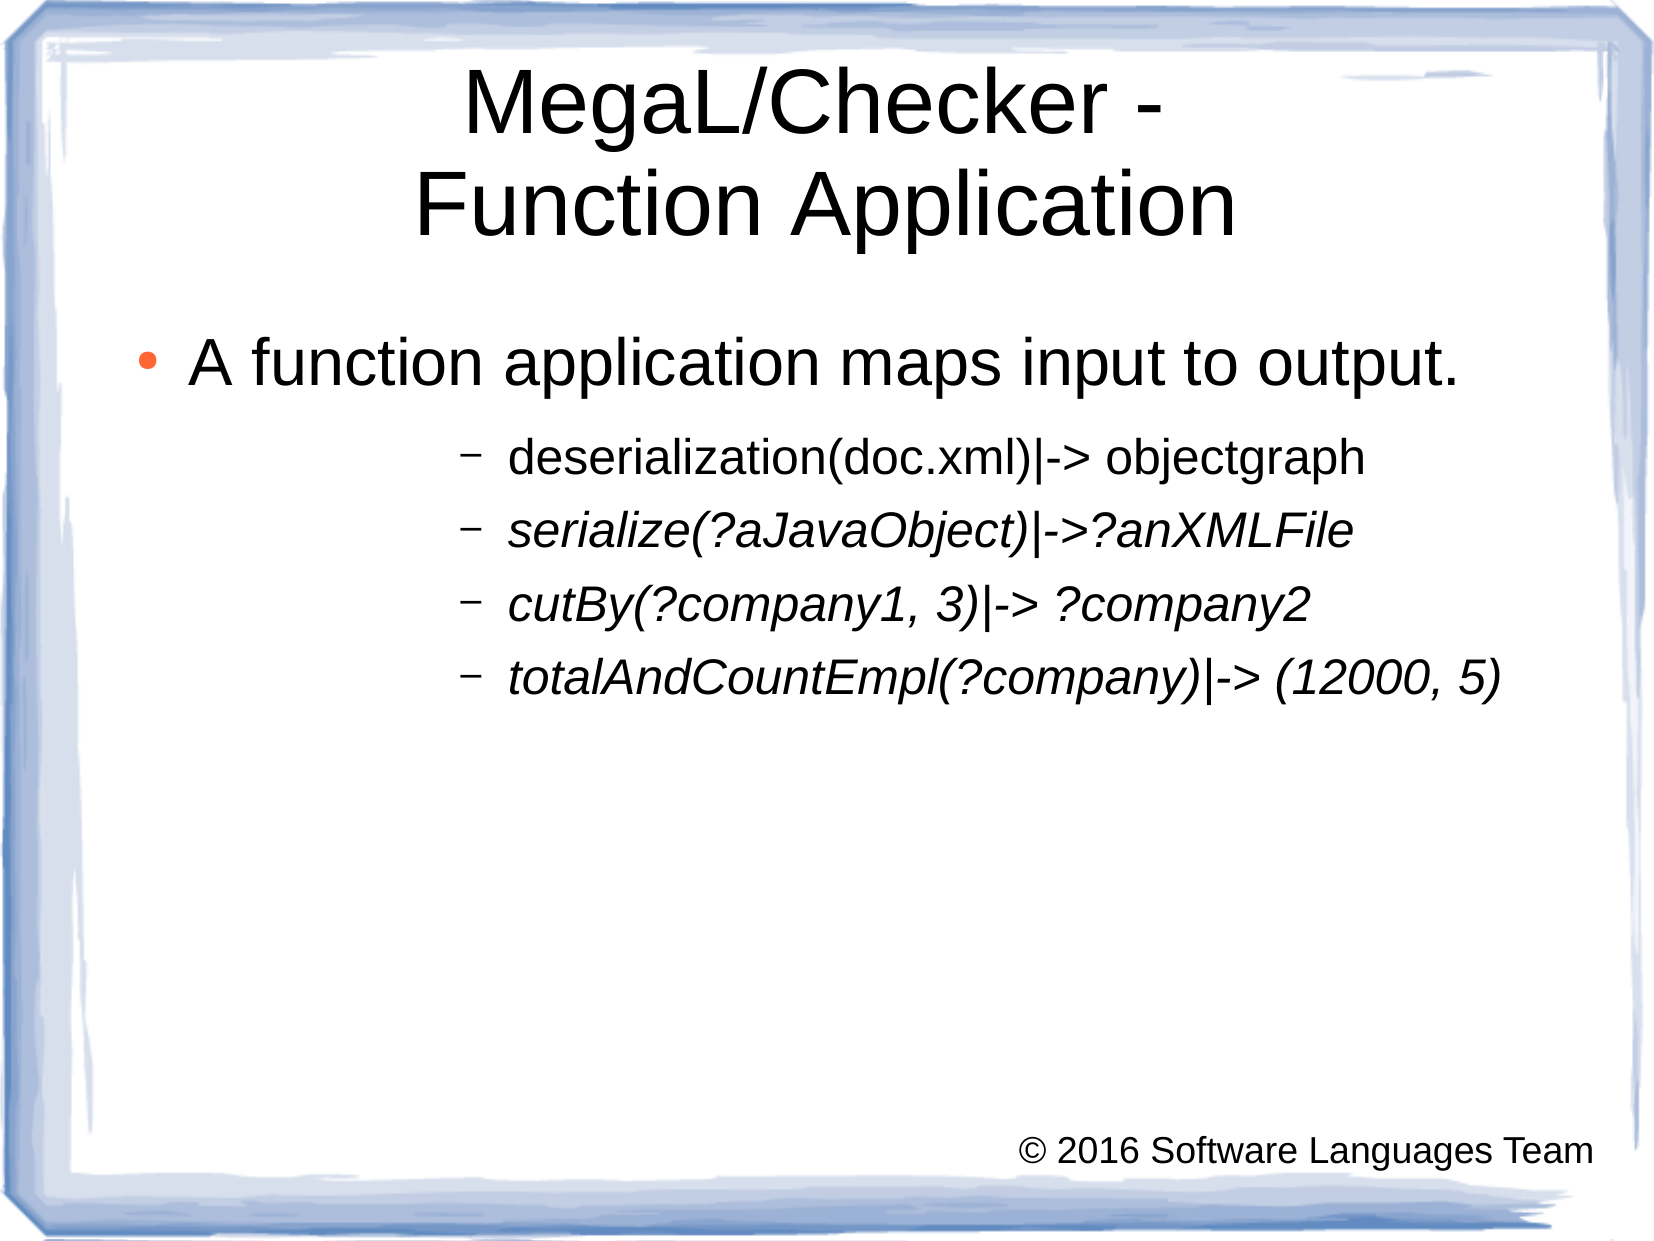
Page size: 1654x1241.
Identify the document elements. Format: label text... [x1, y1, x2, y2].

text_box © 2016 Software Languages Team [1003, 1122, 1625, 1182]
picture [0, 0, 1654, 1241]
list A function application maps input to output. deserialization(doc.xml)|-> objectgraph serialize(?aJavaObject)|->?anXMLFile cutBy(?company1, 3)|-> ?company2 totalAndCountEmpl(?company)|-> (12000, 5) [118, 324, 1571, 1004]
title MegaL/Checker - Function Application [82, 49, 1571, 257]
